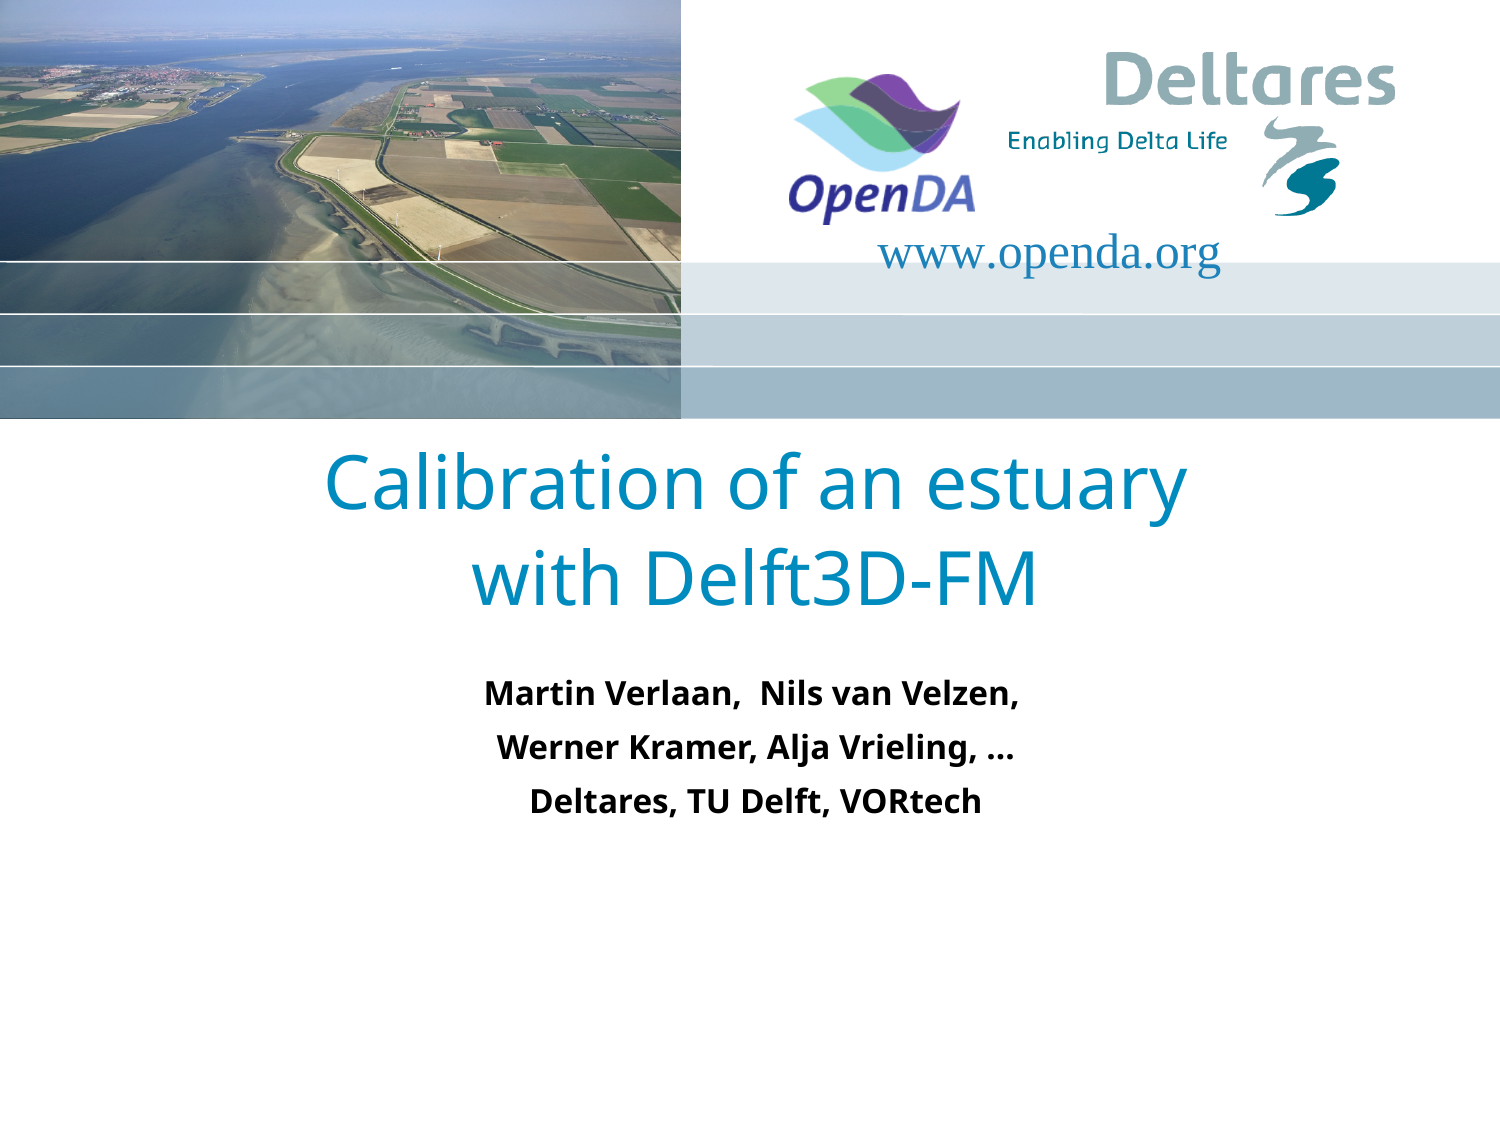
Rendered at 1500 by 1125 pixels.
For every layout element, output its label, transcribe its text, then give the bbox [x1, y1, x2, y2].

picture [1009, 52, 1395, 216]
title Calibration of an estuary with Delft3D-FM [87, 432, 1426, 625]
picture [0, 0, 681, 261]
picture [789, 74, 975, 225]
subtitle Martin Verlaan, Nils van Velzen, Werner Kramer, Alja Vrieling, ... Deltares, TU Delft, VORtech [231, 662, 1282, 1036]
